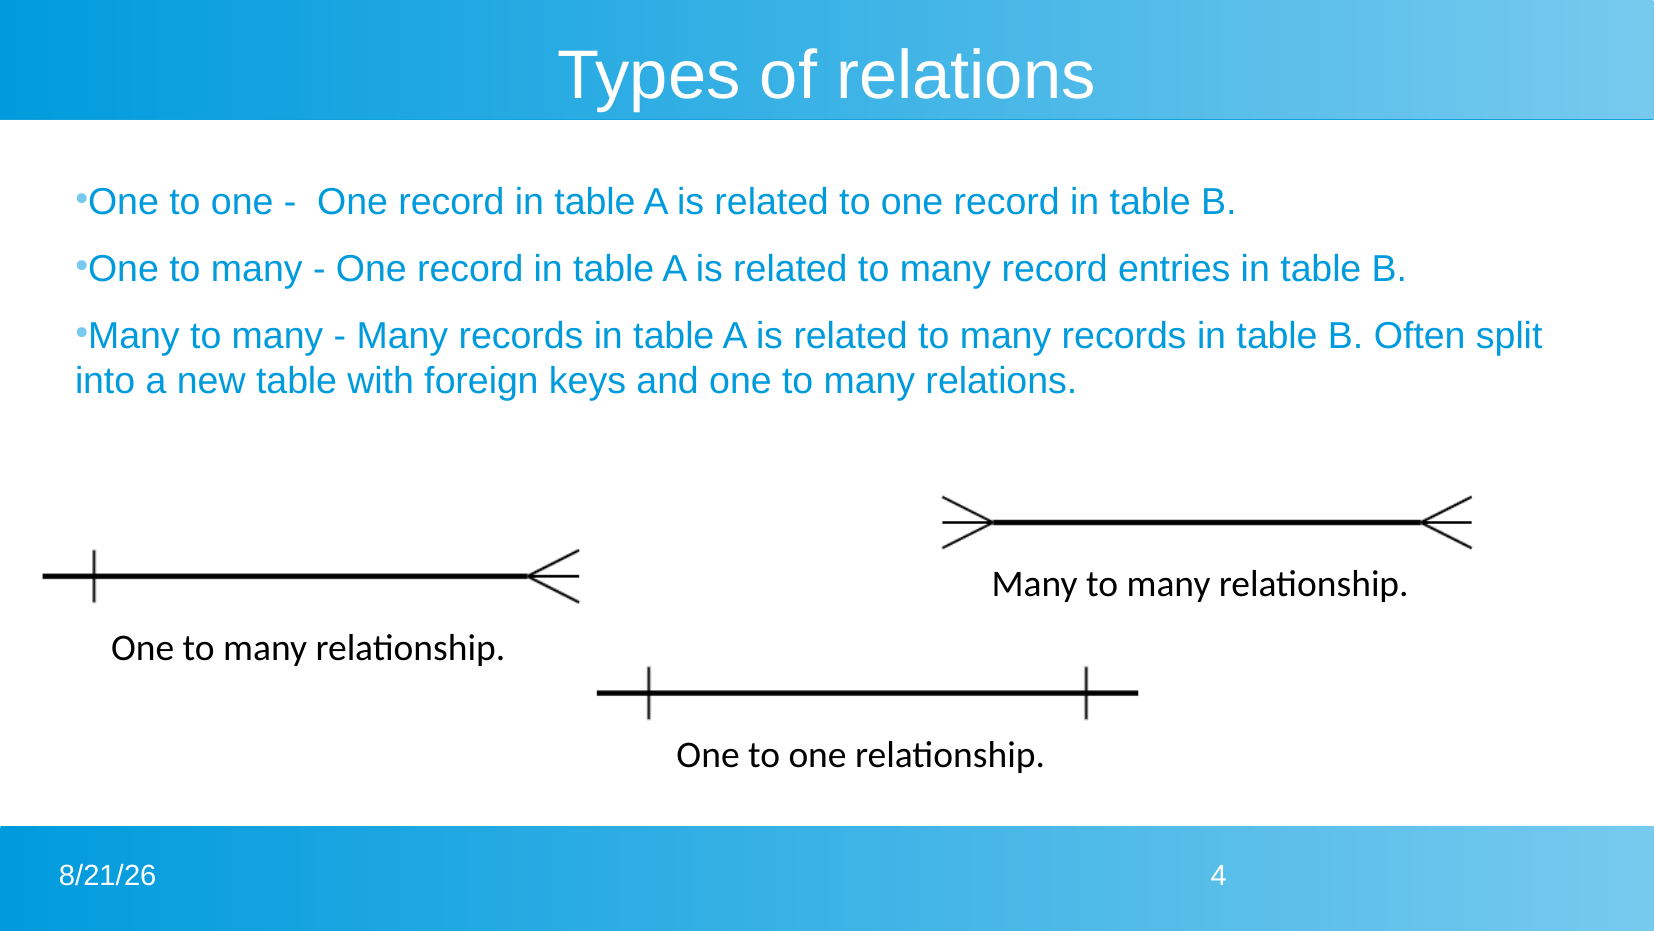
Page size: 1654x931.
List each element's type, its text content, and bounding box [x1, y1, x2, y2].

text_box One to many relationship. [95, 615, 527, 677]
picture [28, 529, 594, 628]
picture [593, 651, 1160, 737]
picture [924, 472, 1497, 564]
list One to one - One record in table A is related to one record in table B. One to many - One record in table A is related to many record entries in table B. Many to many - Many records in table A is related to many records in table B. Often split into a new table with foreign keys and one to many relations. [75, 177, 1611, 768]
title Types of relations [59, 29, 1595, 108]
text_box 3/8/23 [59, 856, 443, 916]
text_box <number> [1210, 856, 1595, 916]
text_box Many to many relationship. [976, 551, 1445, 613]
text_box One to one relationship. [661, 722, 1092, 784]
